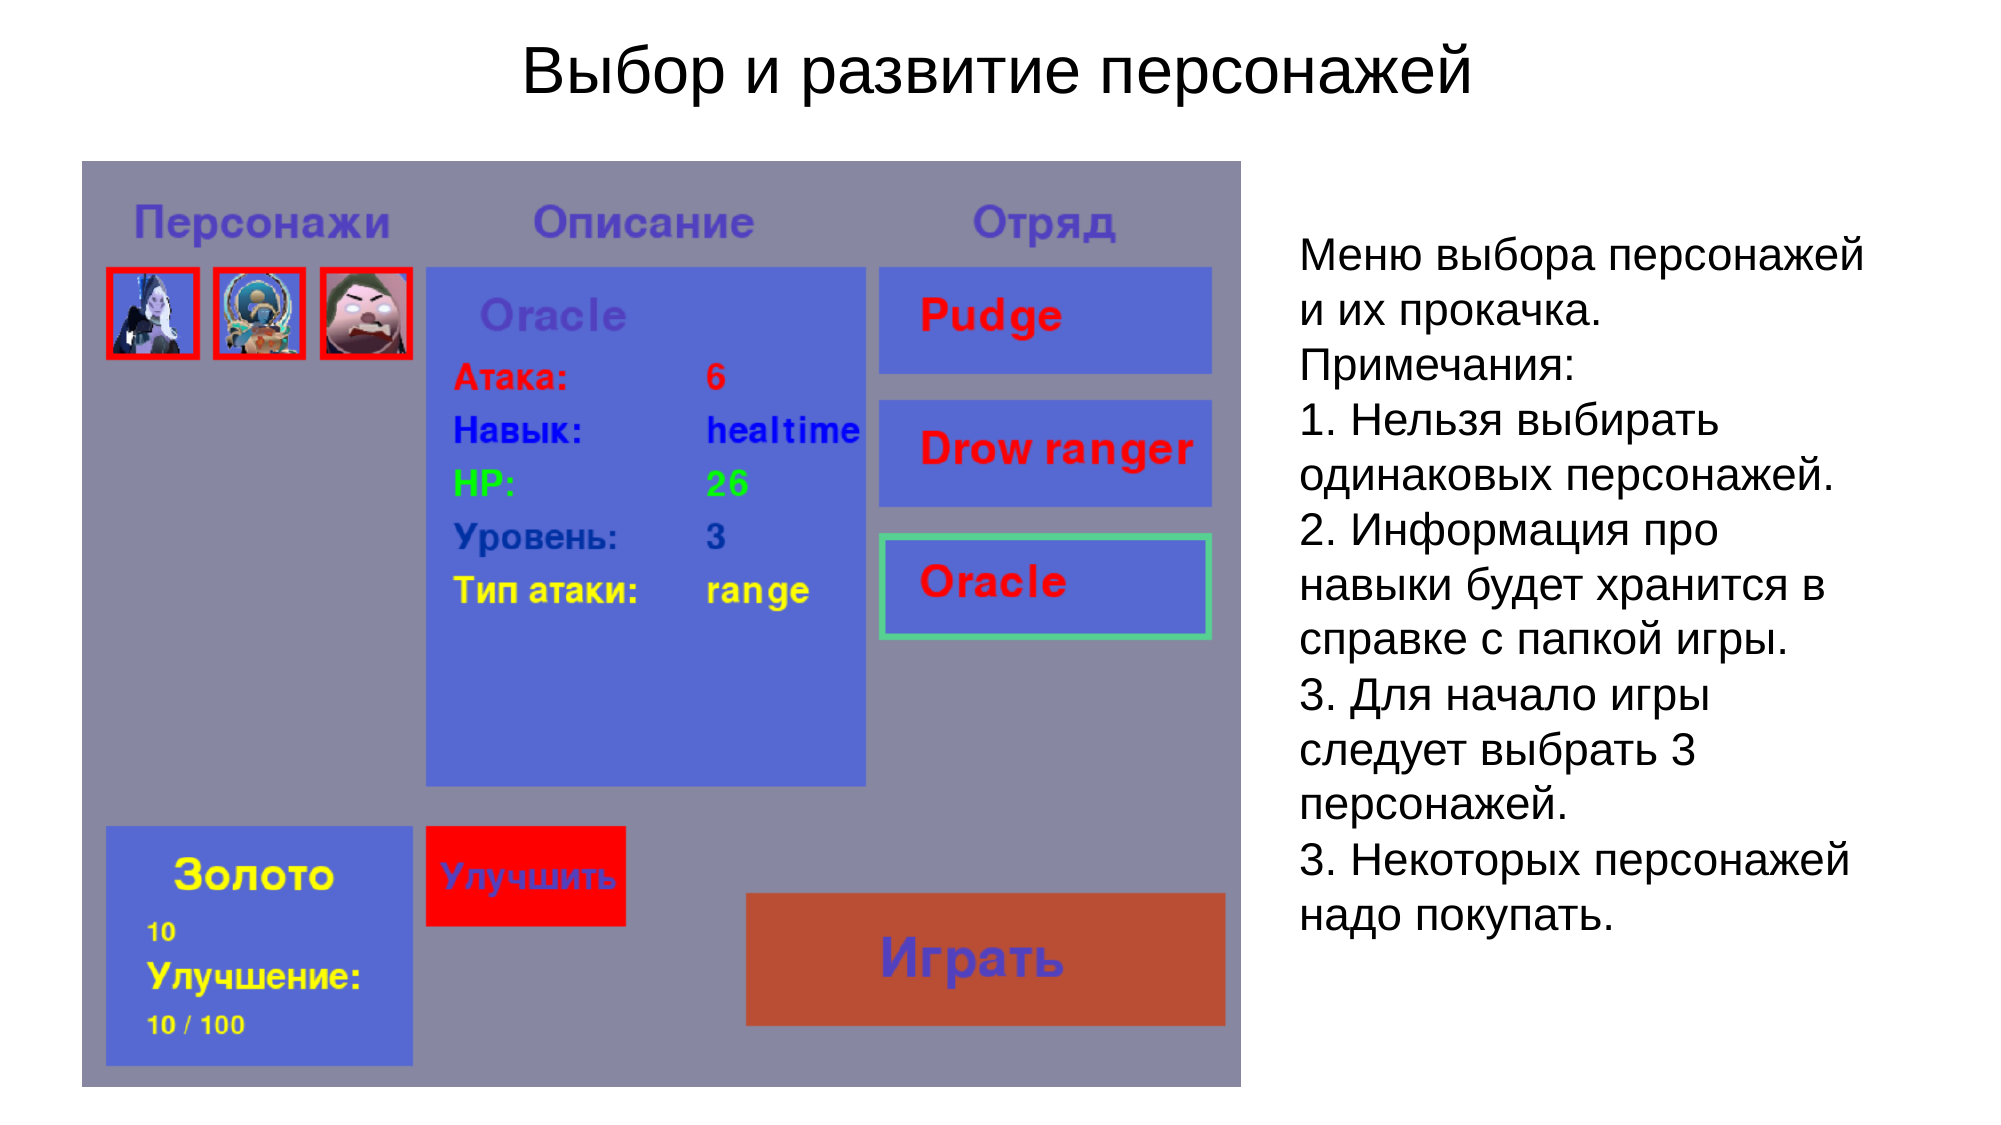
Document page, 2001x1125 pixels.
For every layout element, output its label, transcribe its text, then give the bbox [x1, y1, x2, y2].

title Выбор и развитие персонажей [248, 0, 1748, 181]
picture [82, 161, 1241, 1087]
text_box Меню выбора персонажей и их прокачка. Примечания: 1. Нельзя выбирать одинаковых персонажей. 2. Информация про навыки будет хранится в справке с папкой игры. 3. Для начало игры следует выбрать 3 персонажей. 3. Некоторых персонажей надо покупать. [1299, 224, 1878, 1016]
